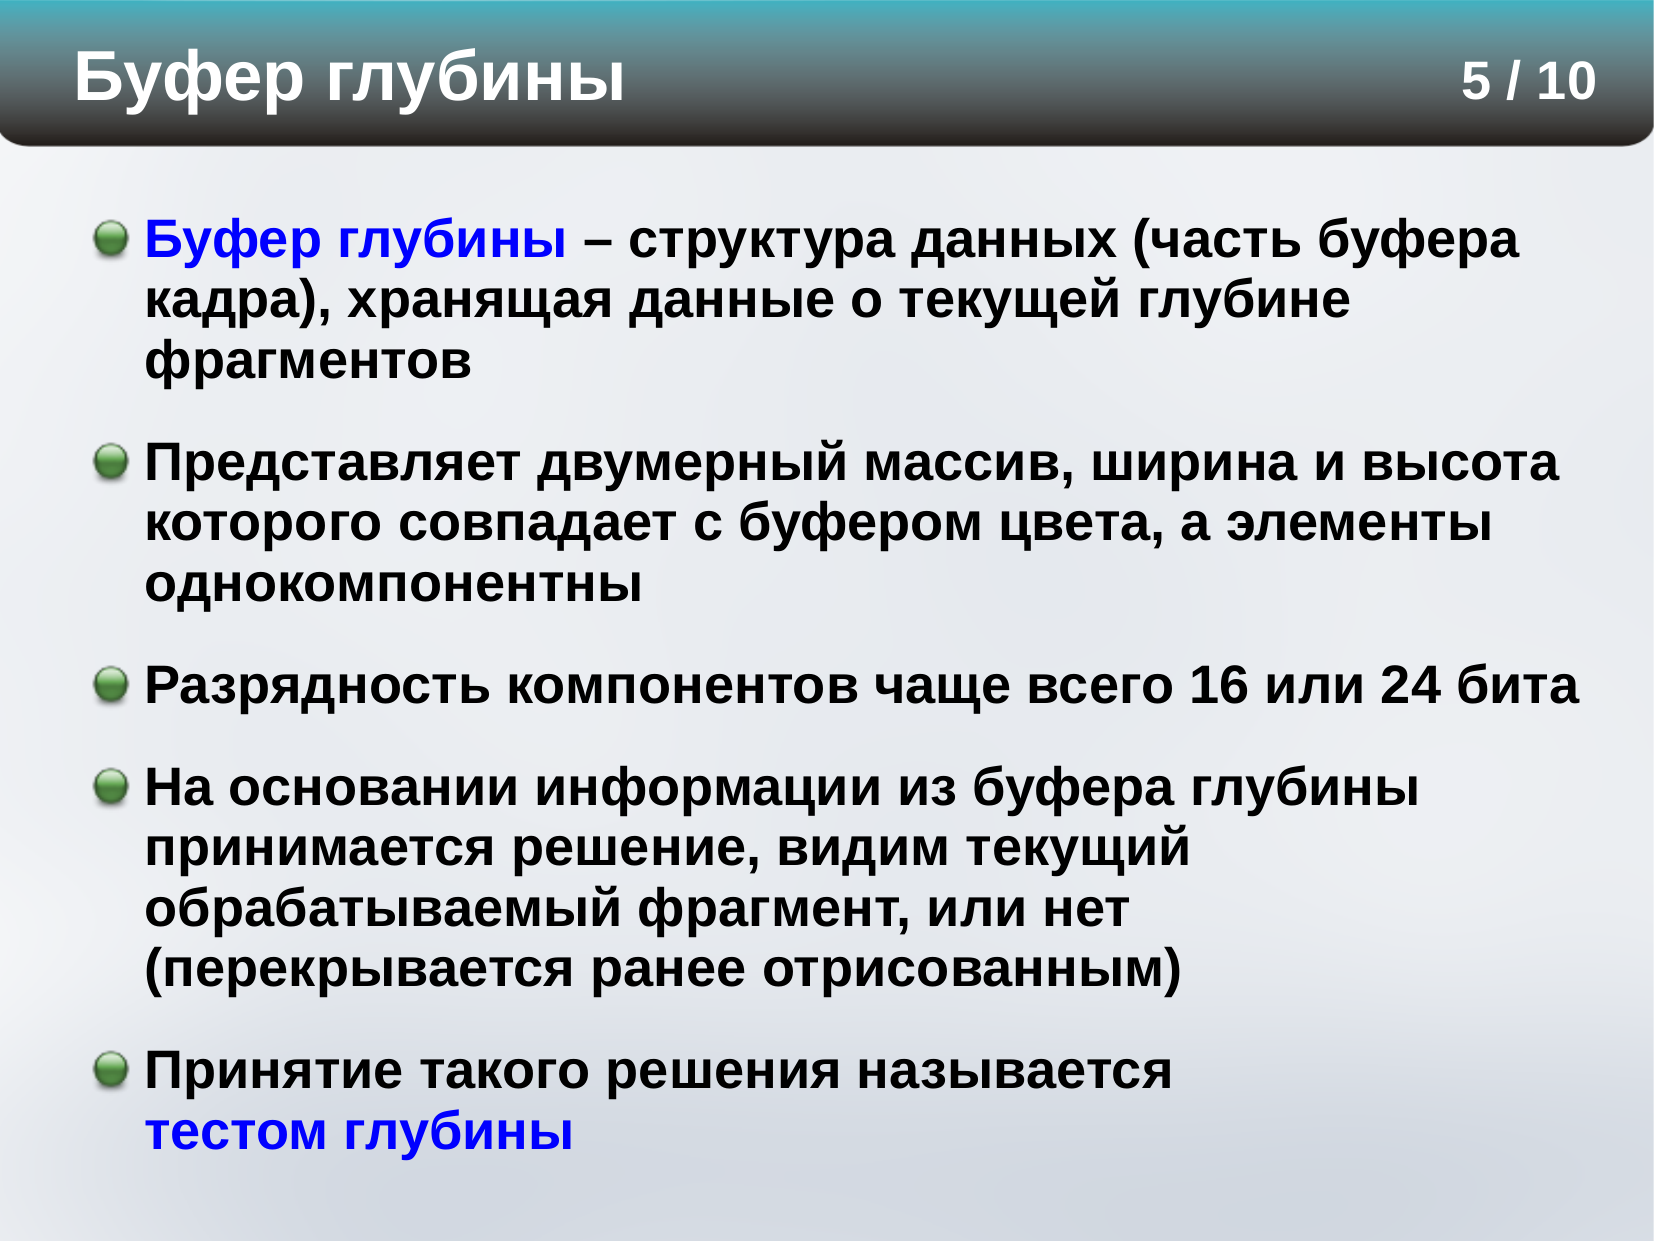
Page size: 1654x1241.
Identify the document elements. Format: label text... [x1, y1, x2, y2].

text_box Буфер глубины – структура данных (часть буфера кадра), хранящая данные о текущей глубине фрагментов Представляет двумерный массив, ширина и высота которого совпадает с буфером цвета, а элементы однокомпонентны Разрядность компонентов чаще всего 16 или 24 бита На основании информации из буфера глубины принимается решение, видим текущий обрабатываемый фрагмент, или нет (перекрывается ранее отрисованным) Принятие такого решения называется тестом глубины [70, 201, 1625, 1169]
text_box <number> / 10 [1446, 42, 1654, 179]
text_box Буфер глубины [59, 29, 1418, 124]
picture [0, 0, 1654, 1241]
